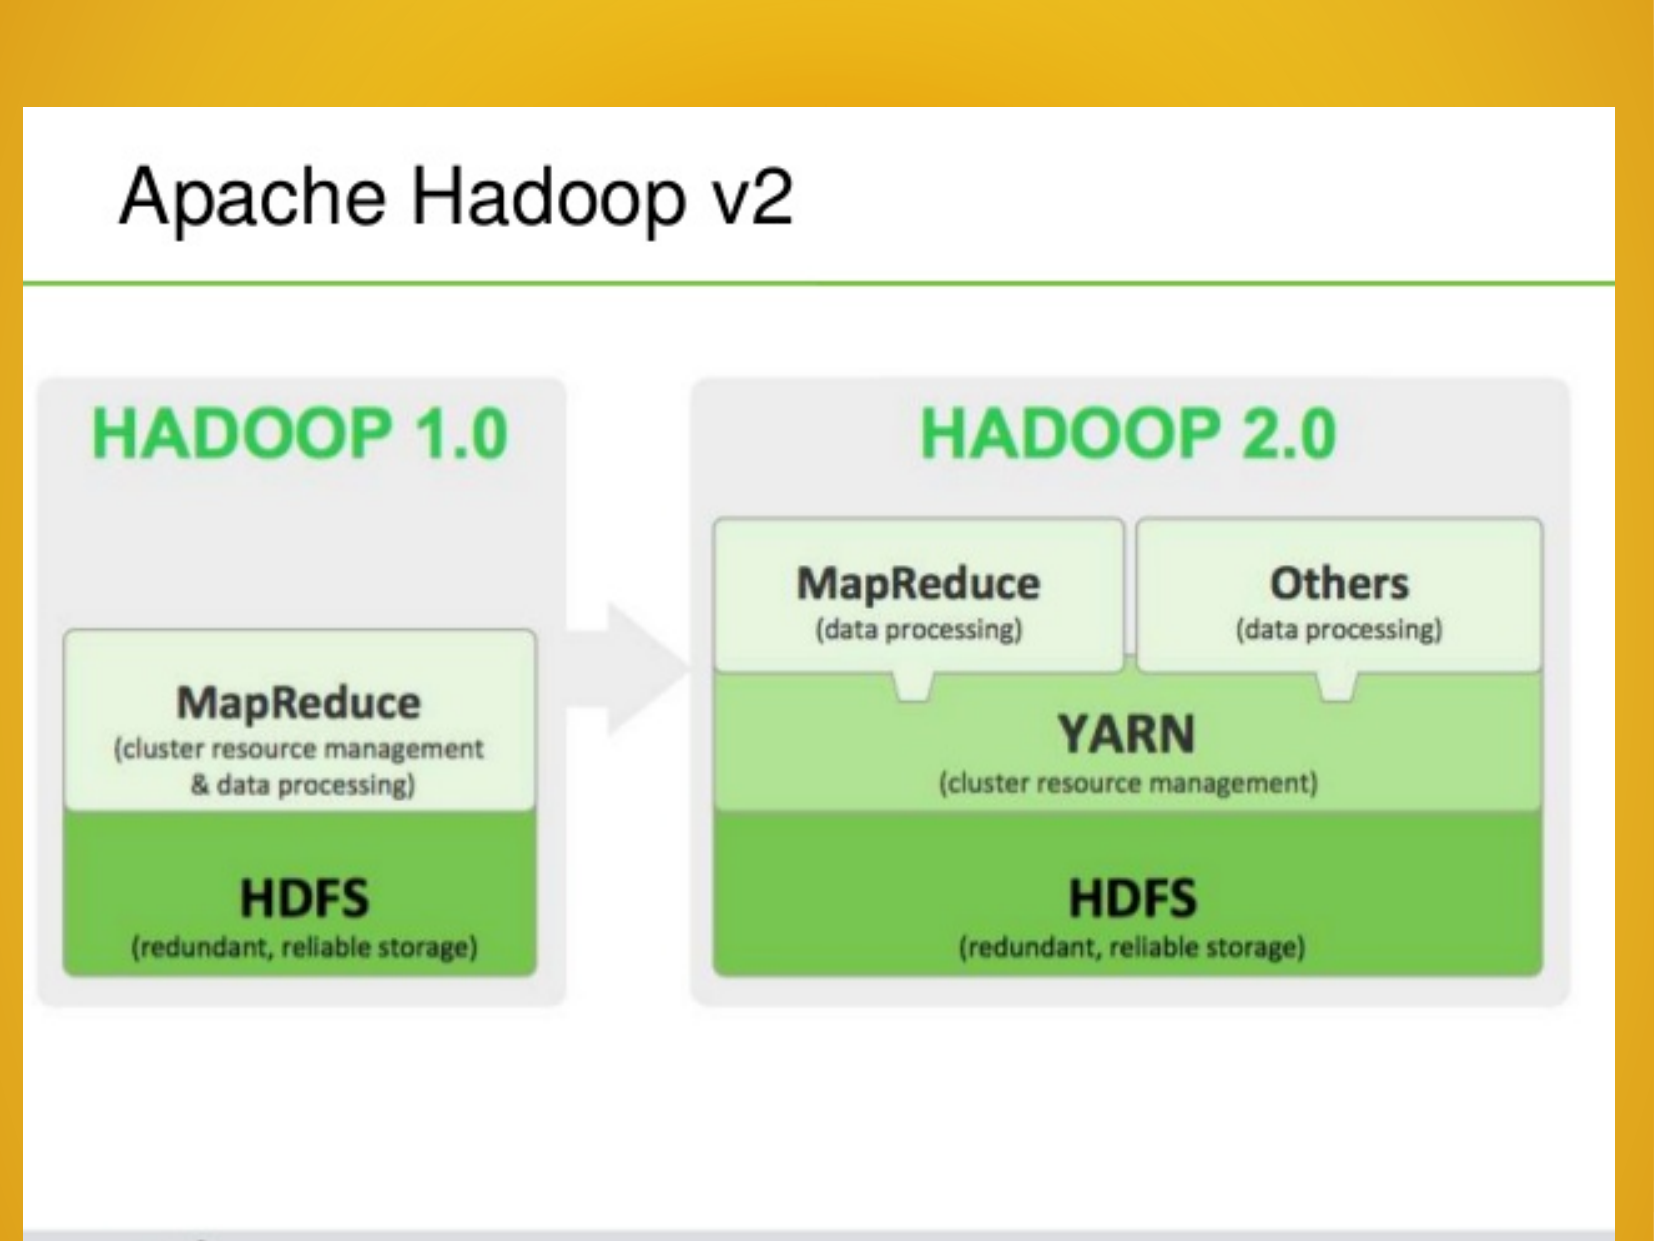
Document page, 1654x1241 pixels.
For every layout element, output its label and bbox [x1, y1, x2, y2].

picture [23, 107, 1615, 1241]
